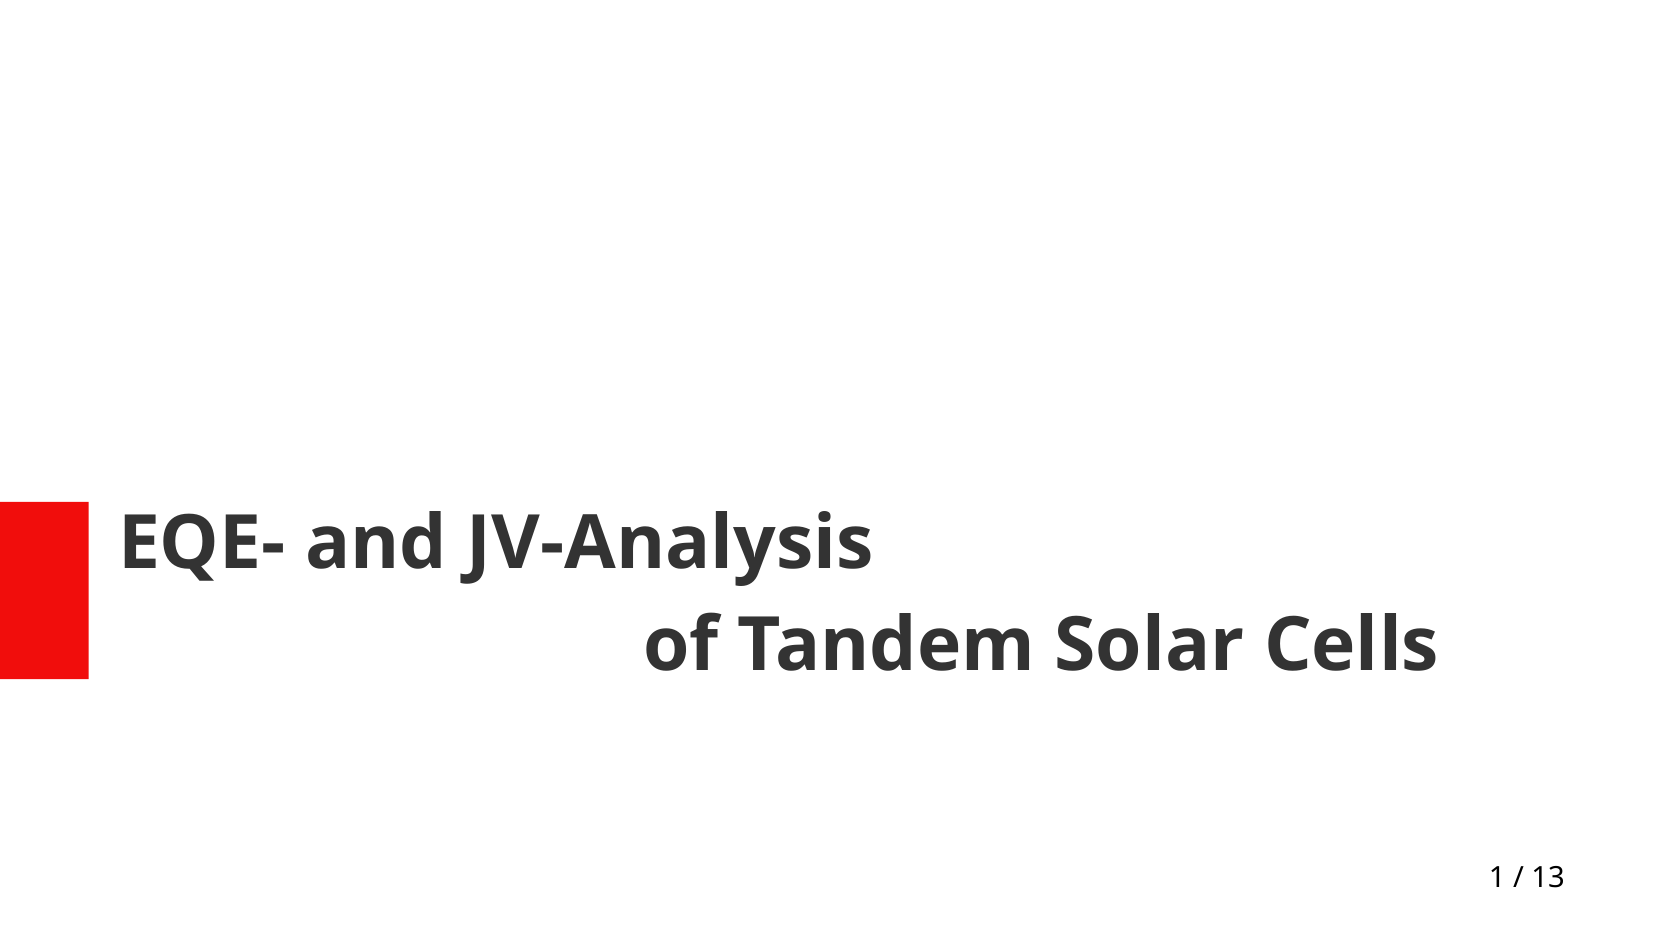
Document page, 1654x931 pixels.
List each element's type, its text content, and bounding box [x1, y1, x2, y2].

title EQE- and JV-Analysis of Tandem Solar Cells [118, 501, 1536, 680]
